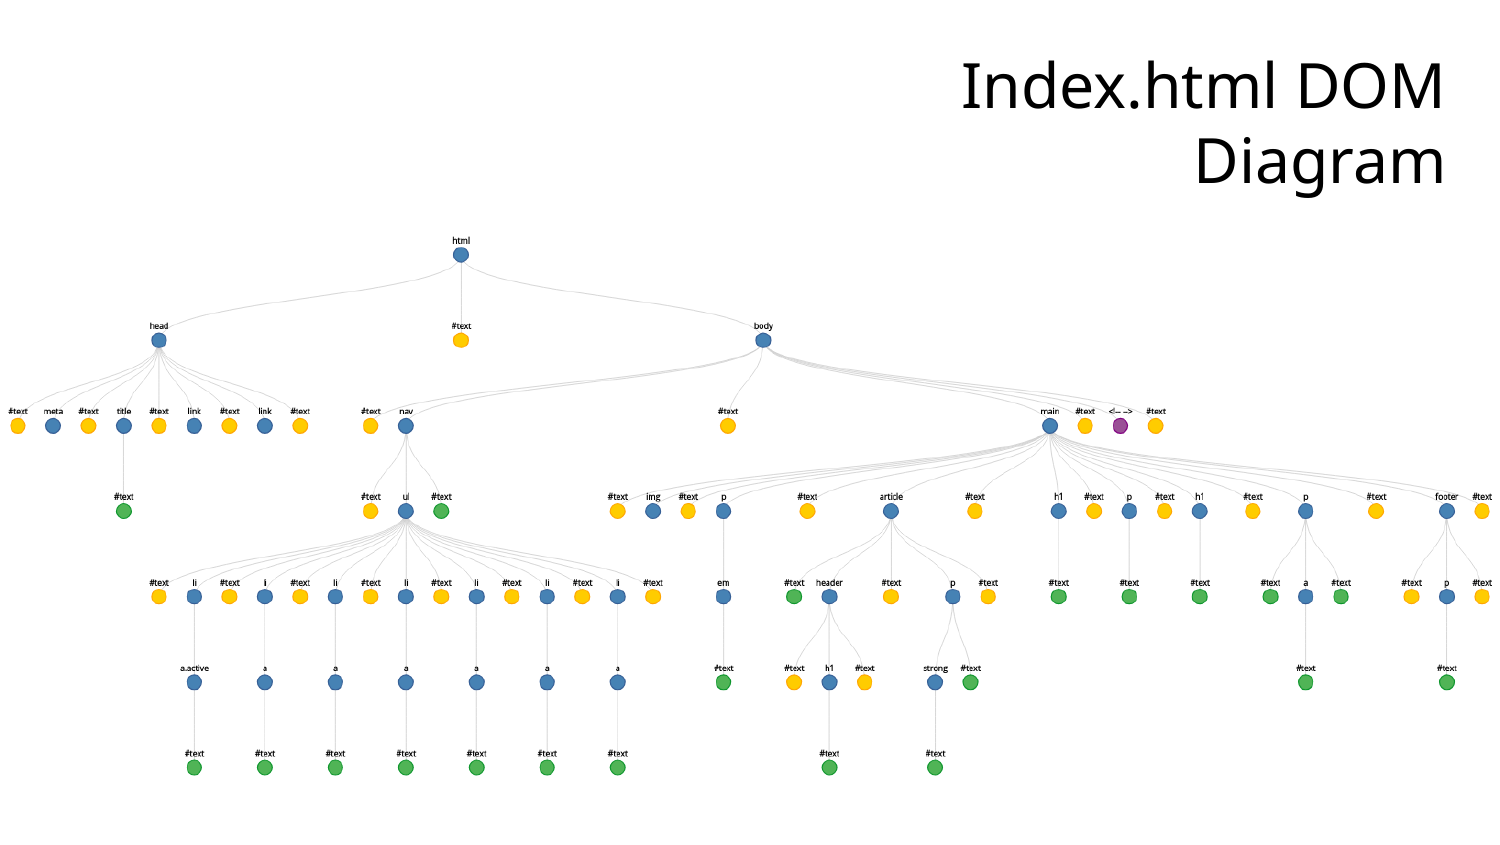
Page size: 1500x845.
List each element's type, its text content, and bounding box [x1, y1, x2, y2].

text_box Index.html DOM Diagram [824, 31, 1462, 236]
picture [0, 236, 1500, 779]
